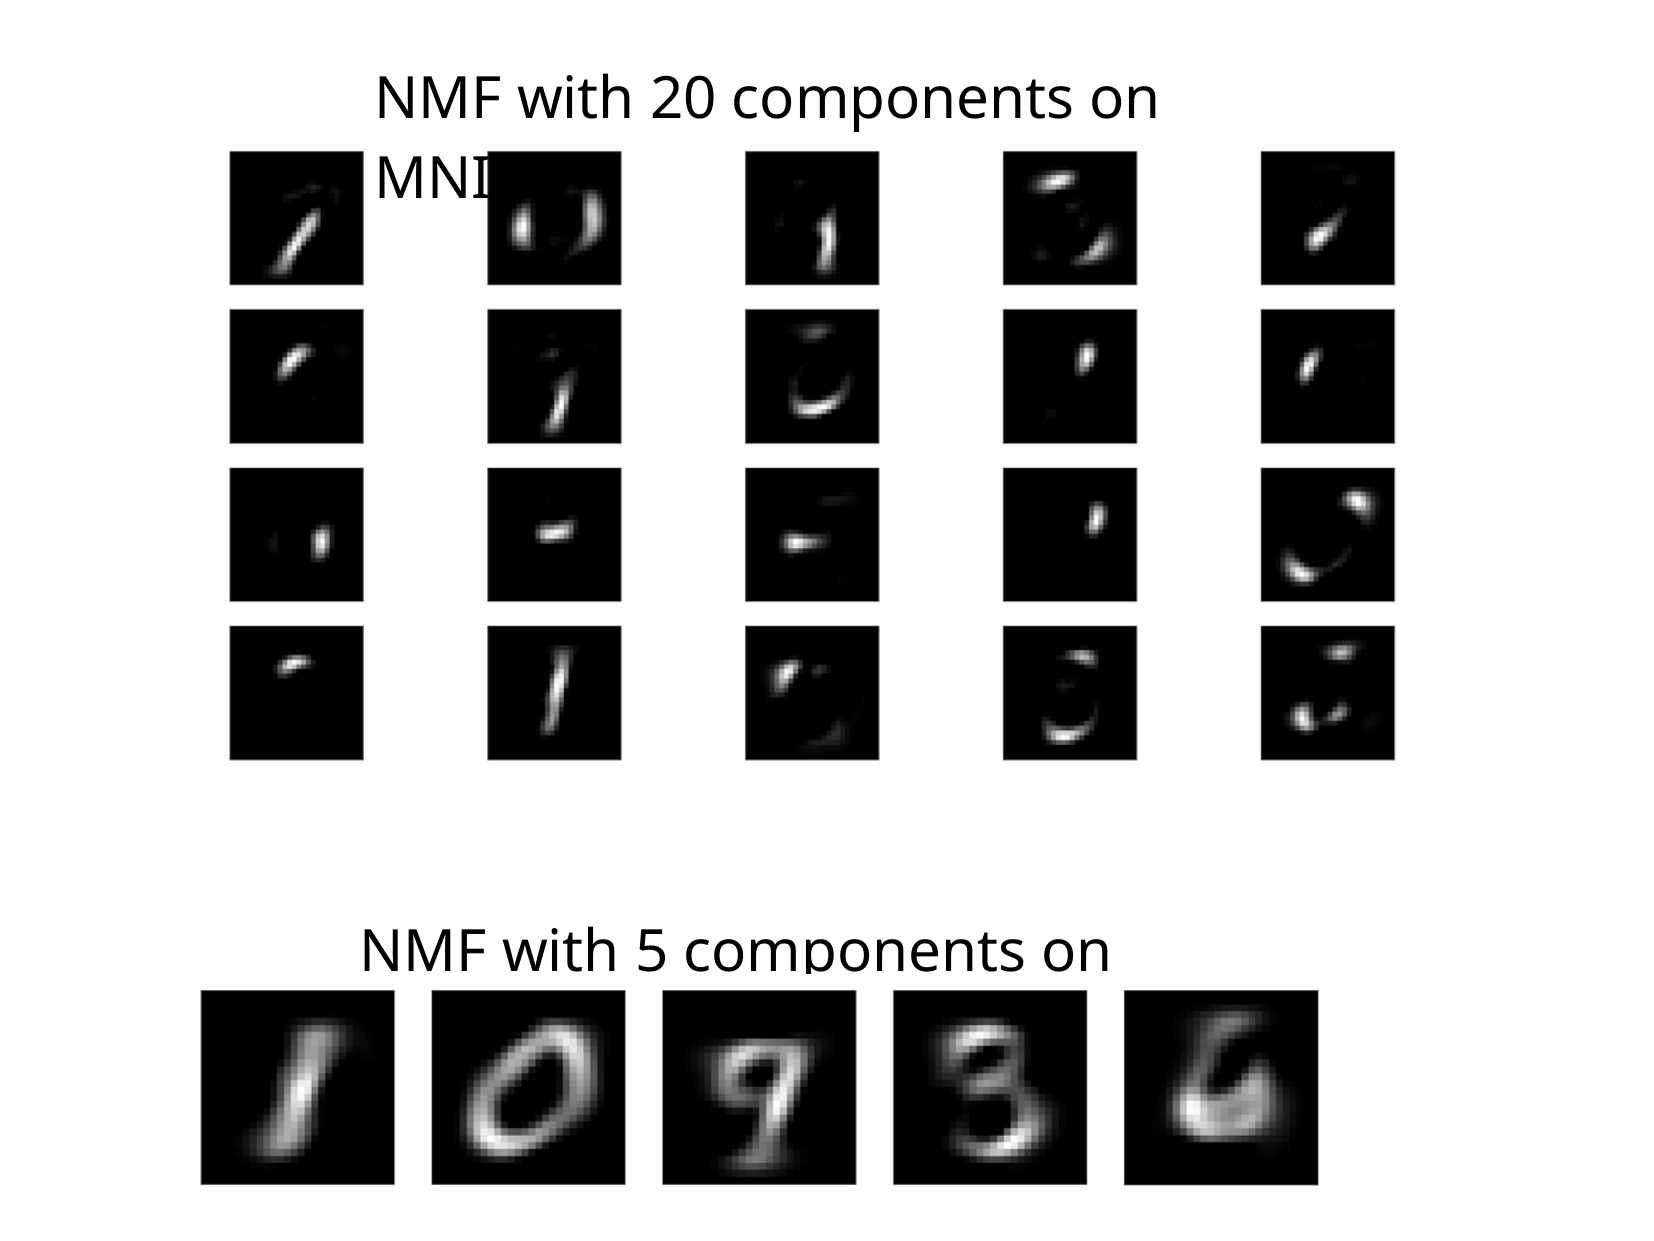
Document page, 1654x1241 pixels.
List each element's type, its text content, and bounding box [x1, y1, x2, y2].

picture [195, 974, 1332, 1201]
text_box NMF with 5 components on MNIST [345, 901, 1261, 974]
picture [210, 131, 1426, 781]
text_box NMF with 20 components on MNIST [360, 49, 1276, 123]
